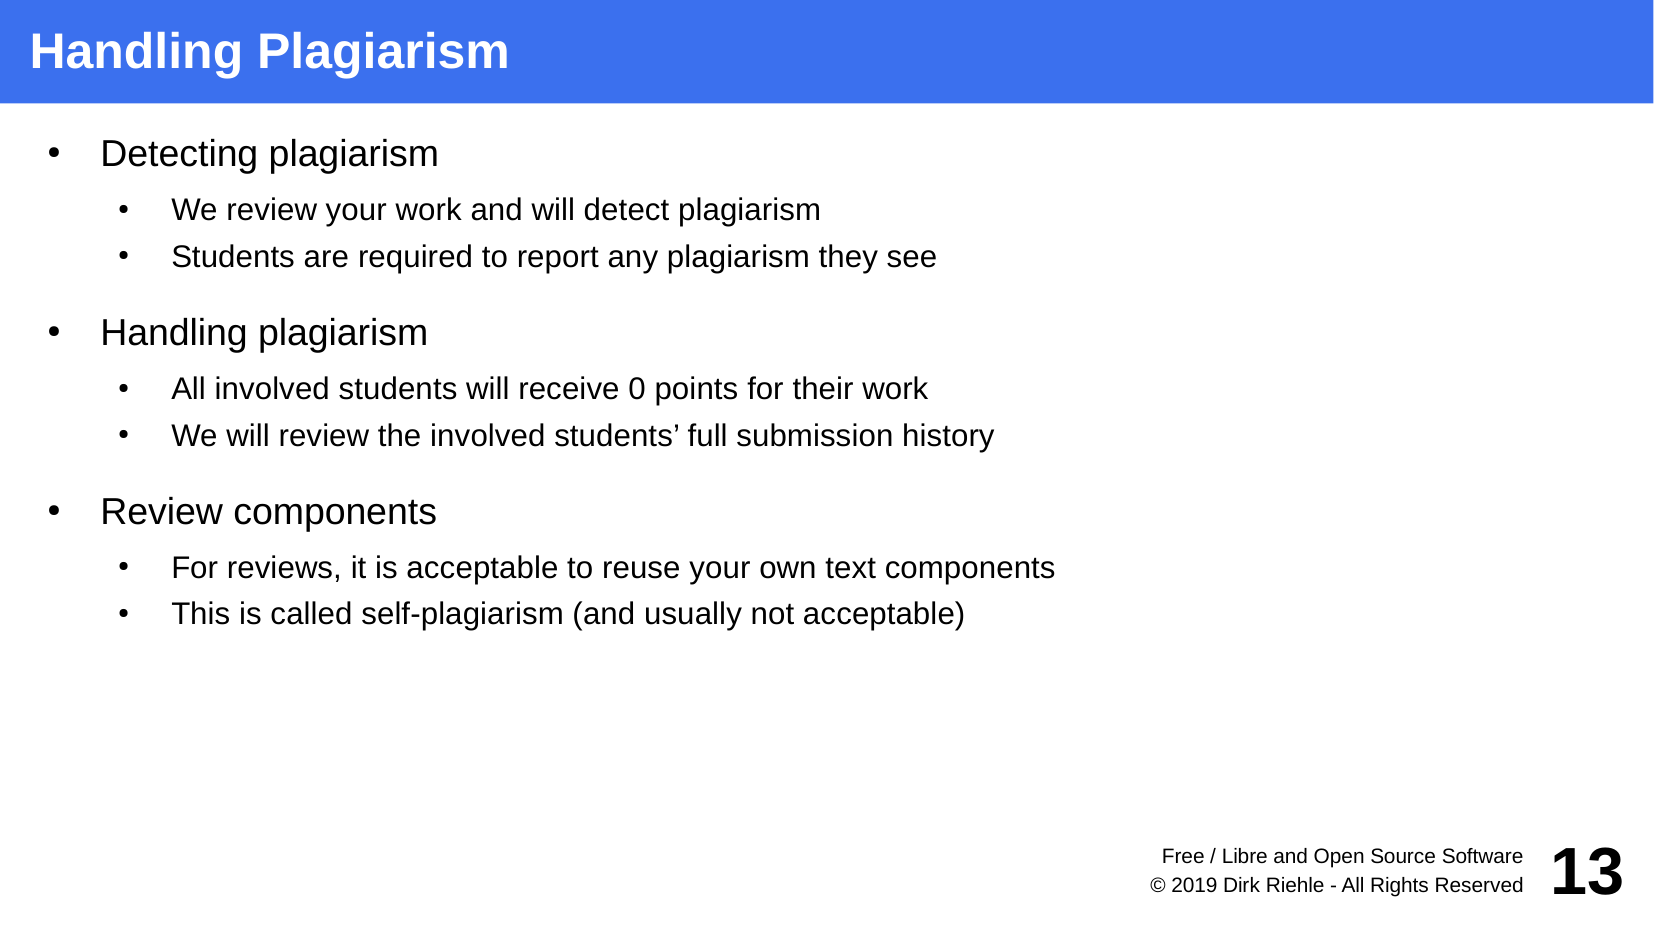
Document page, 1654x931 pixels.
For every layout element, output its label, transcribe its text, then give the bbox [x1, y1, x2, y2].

title Handling Plagiarism [0, 0, 1654, 104]
list Detecting plagiarism We review your work and will detect plagiarism Students are required to report any plagiarism they see Handling plagiarism All involved students will receive 0 points for their work We will review the involved students’ full submission history Review components For reviews, it is acceptable to reuse your own text components This is called self-plagiarism (and usually not acceptable) [29, 132, 1625, 813]
